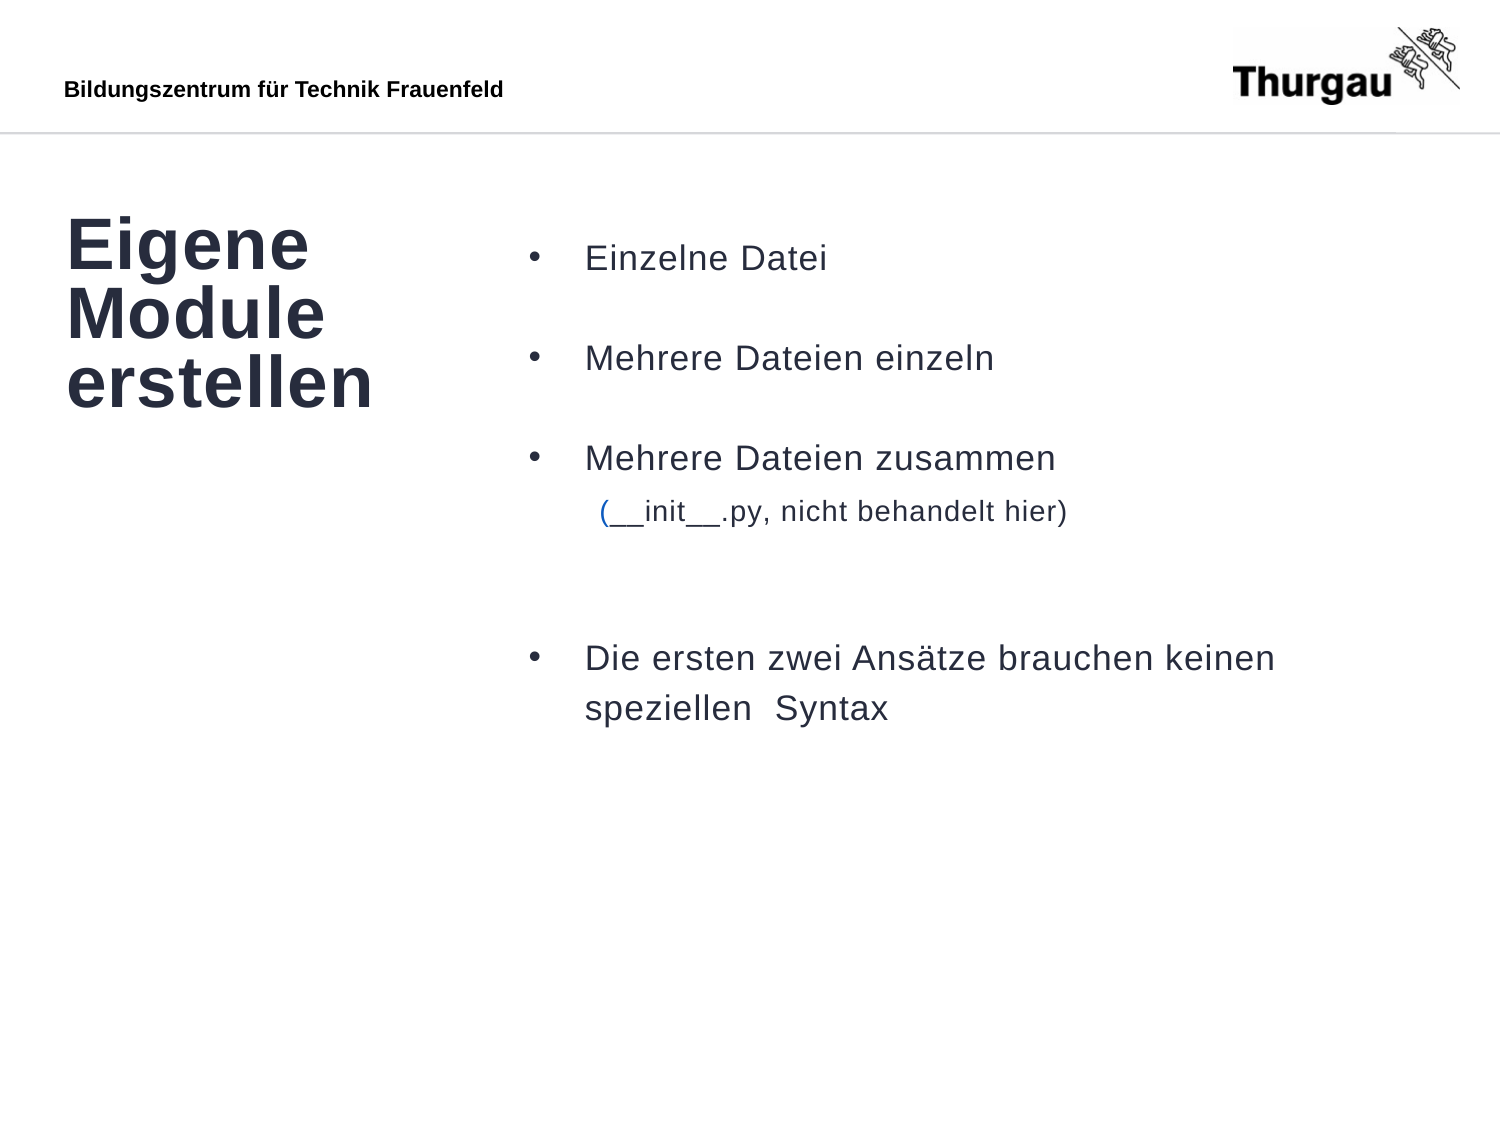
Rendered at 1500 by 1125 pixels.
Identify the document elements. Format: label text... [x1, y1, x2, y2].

text_box Eigene Module erstellen [51, 208, 438, 587]
text_box Bildungszentrum für Technik Frauenfeld [48, 65, 667, 115]
text_box Einzelne Datei Mehrere Dateien einzeln Mehrere Dateien zusammen (__init__.py, nicht behandelt hier) Die ersten zwei Ansätze brauchen keinen speziellen Syntax [513, 219, 1435, 1042]
picture [1233, 27, 1460, 105]
